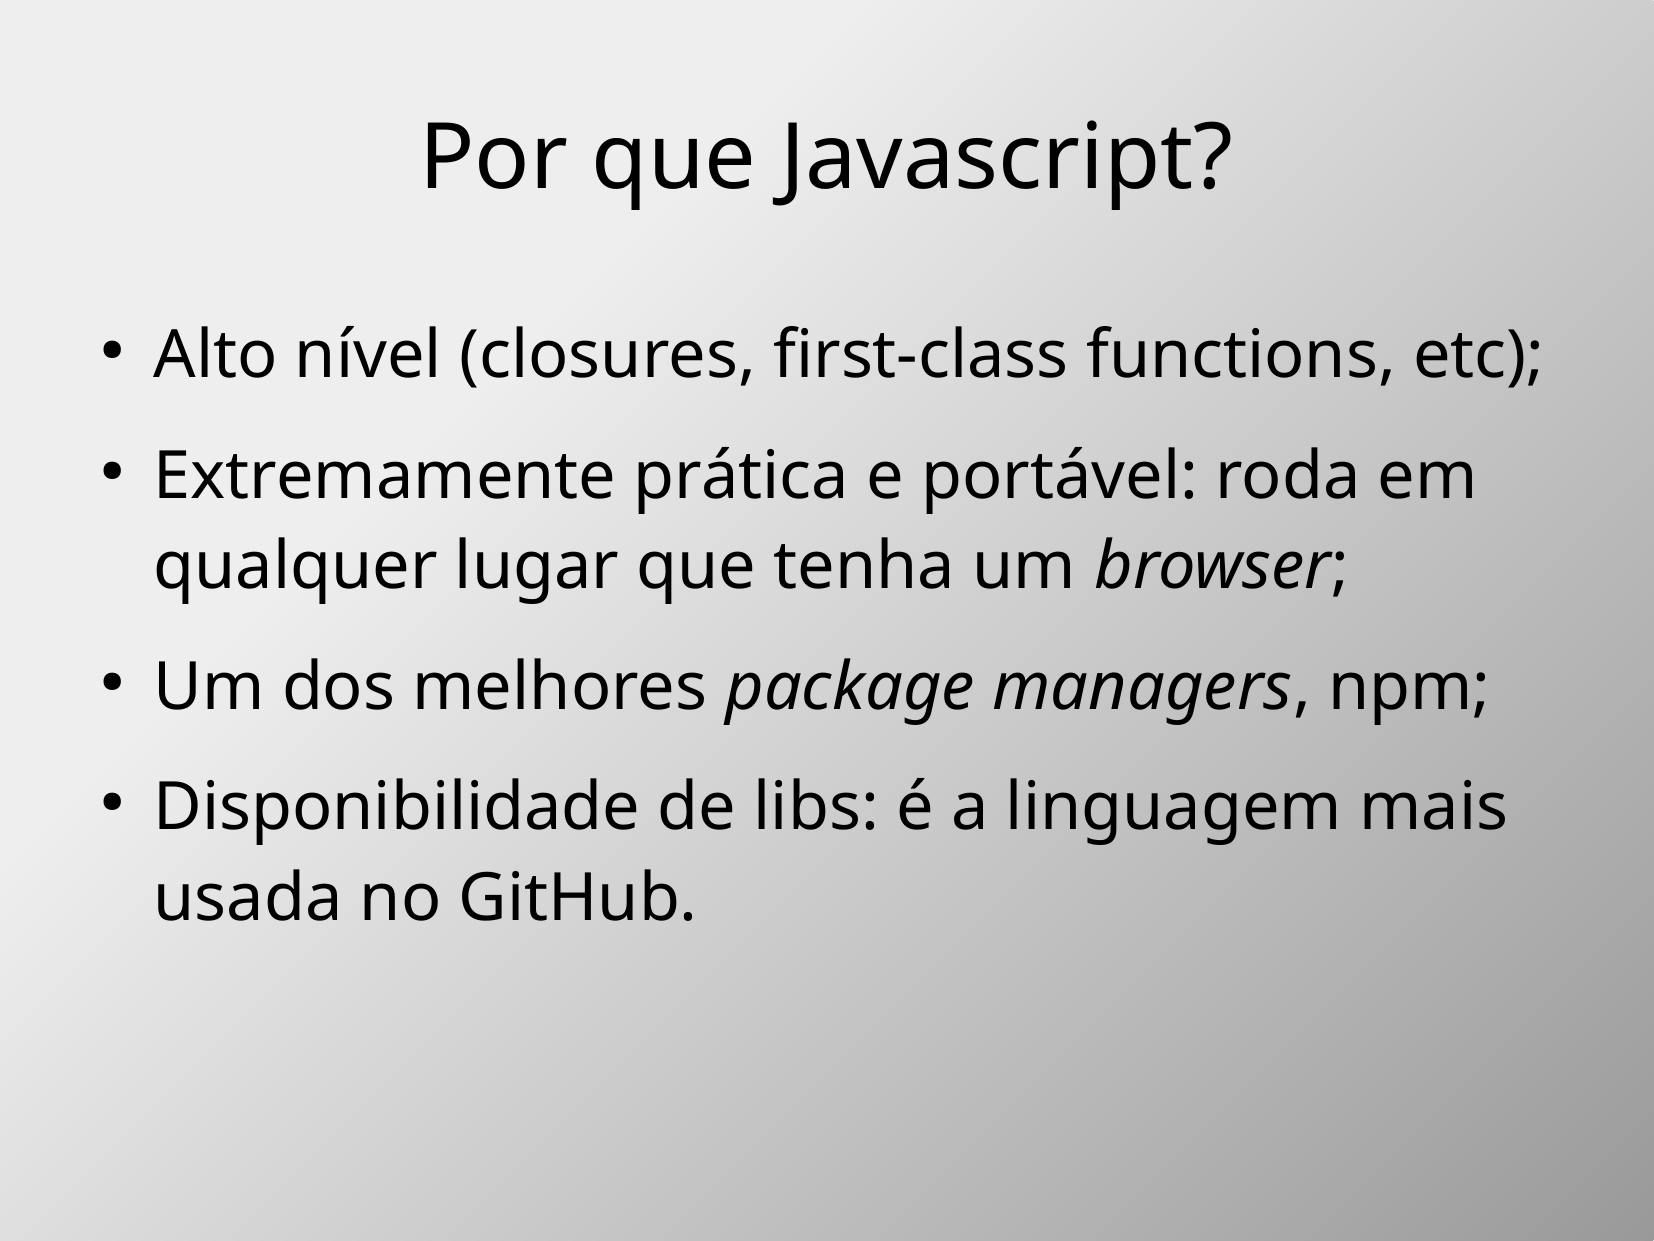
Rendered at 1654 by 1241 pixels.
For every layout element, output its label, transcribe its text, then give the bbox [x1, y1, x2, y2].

title Por que Javascript? [82, 49, 1571, 257]
list Alto nível (closures, first-class functions, etc); Extremamente prática e portável: roda em qualquer lugar que tenha um browser; Um dos melhores package managers, npm; Disponibilidade de libs: é a linguagem mais usada no GitHub. [82, 306, 1571, 1126]
